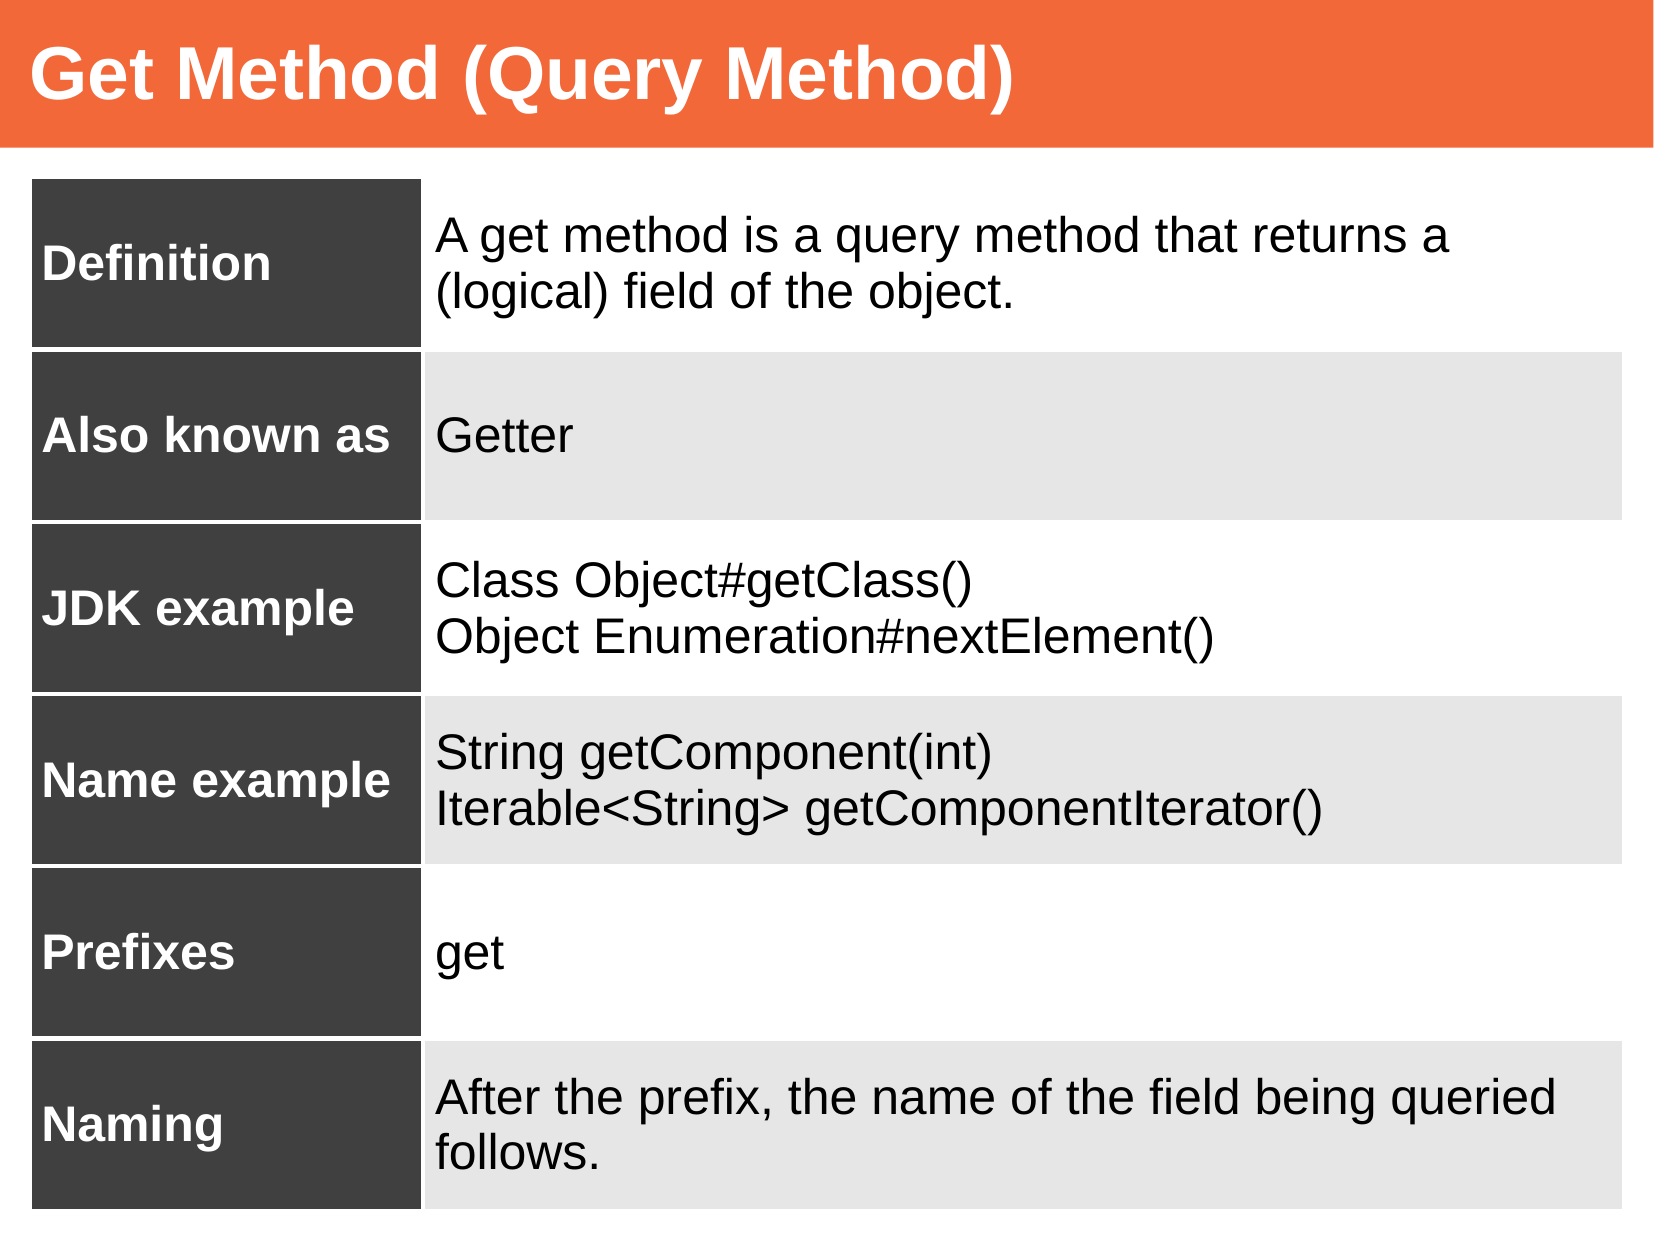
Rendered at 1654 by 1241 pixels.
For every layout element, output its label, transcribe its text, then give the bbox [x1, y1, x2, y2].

table_cell Naming [32, 1041, 421, 1209]
table_cell get [425, 868, 1622, 1036]
table_cell Getter [425, 352, 1622, 520]
table_cell Name example [32, 696, 421, 864]
table_cell JDK example [32, 524, 421, 692]
table_cell String getComponent(int) Iterable<String> getComponentIterator() [425, 696, 1622, 864]
table_header Definition [32, 179, 421, 347]
table_header A get method is a query method that returns a (logical) field of the object. [425, 179, 1622, 347]
table_cell Class Object#getClass() Object Enumeration#nextElement() [425, 524, 1622, 692]
table_cell Also known as [32, 352, 421, 520]
title Get Method (Query Method) [0, 0, 1654, 148]
table_cell After the prefix, the name of the field being queried follows. [425, 1041, 1622, 1209]
table_cell Prefixes [32, 868, 421, 1036]
